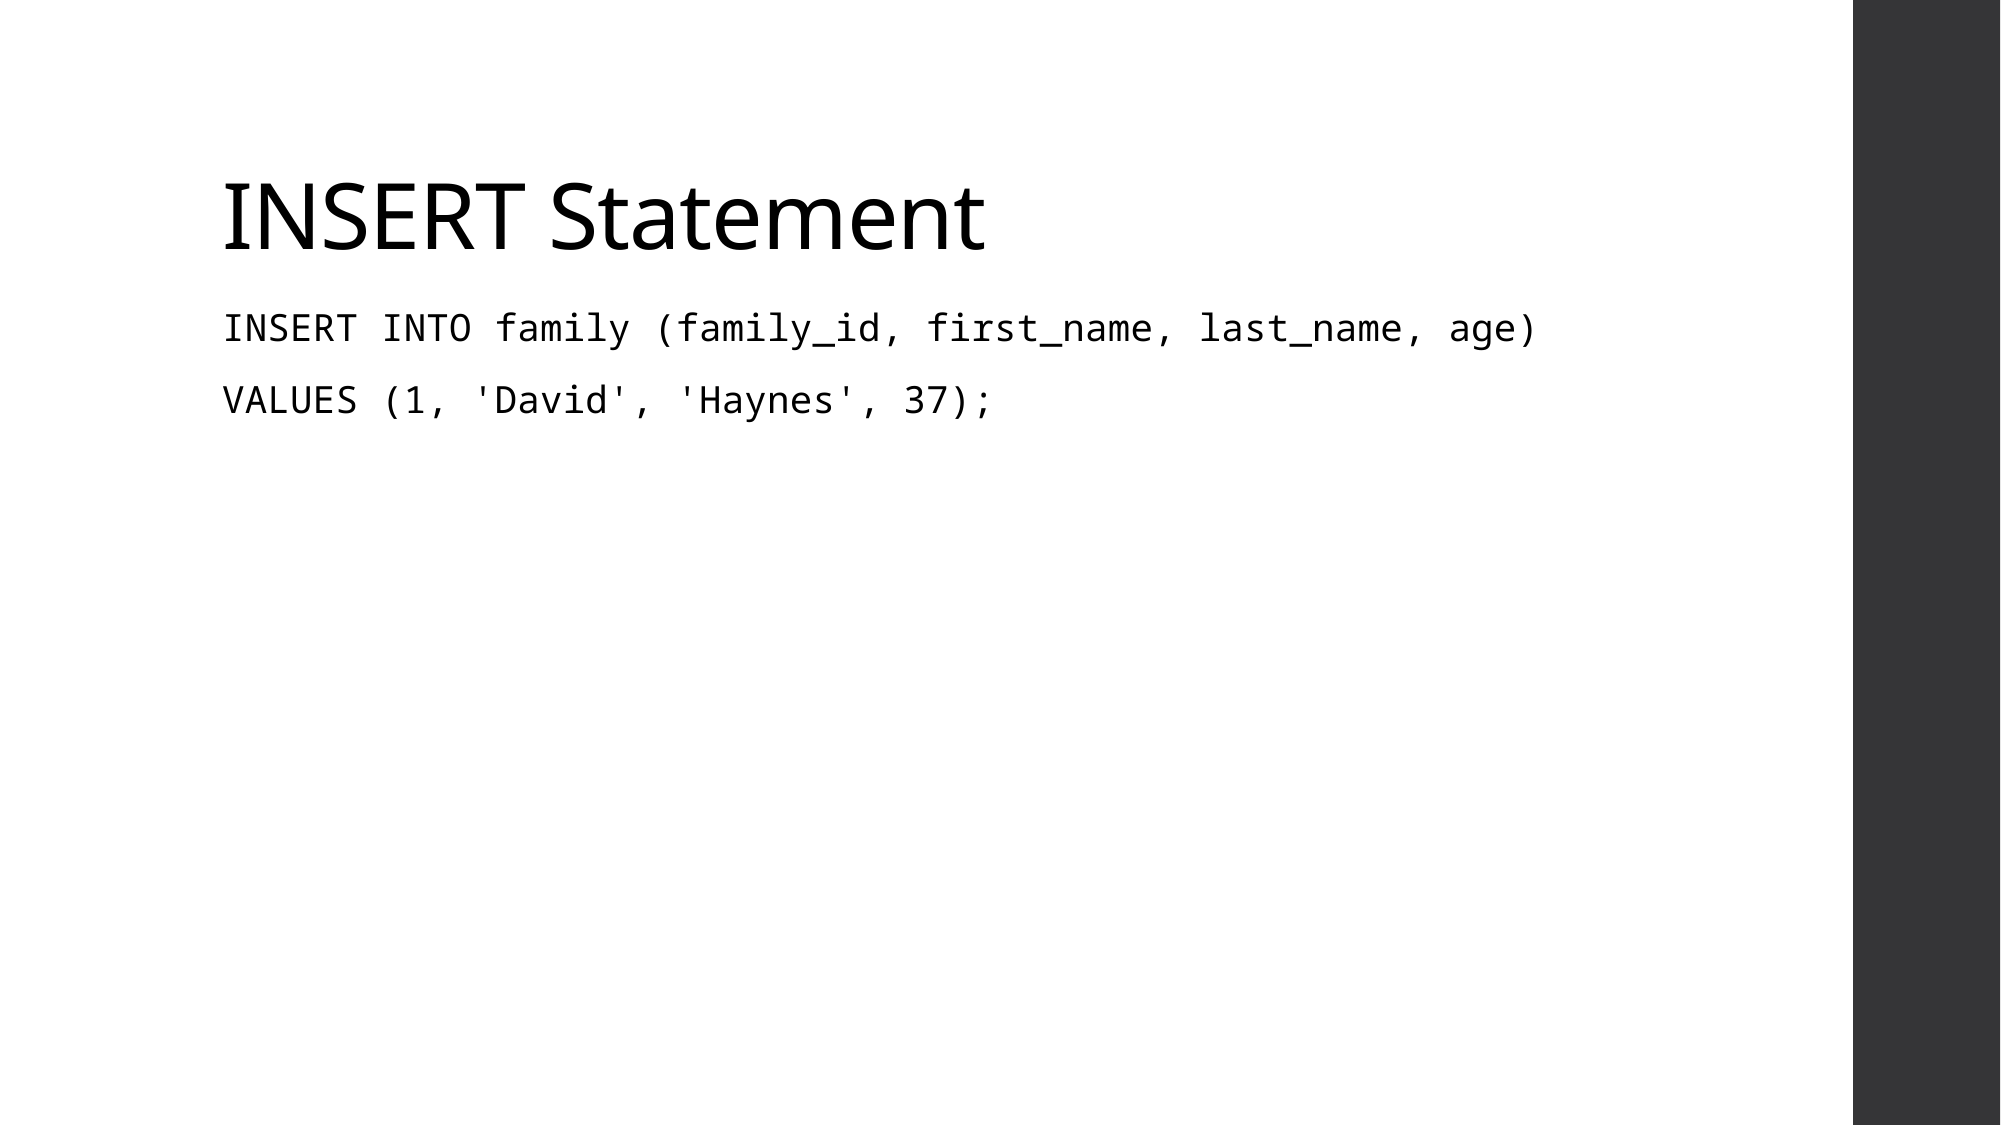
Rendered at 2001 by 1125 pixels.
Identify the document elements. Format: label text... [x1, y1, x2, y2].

title INSERT Statement [206, 60, 1797, 278]
list INSERT INTO family (family_id, first_name, last_name, age) VALUES (1, 'David', 'Haynes', 37); [206, 299, 1617, 1014]
